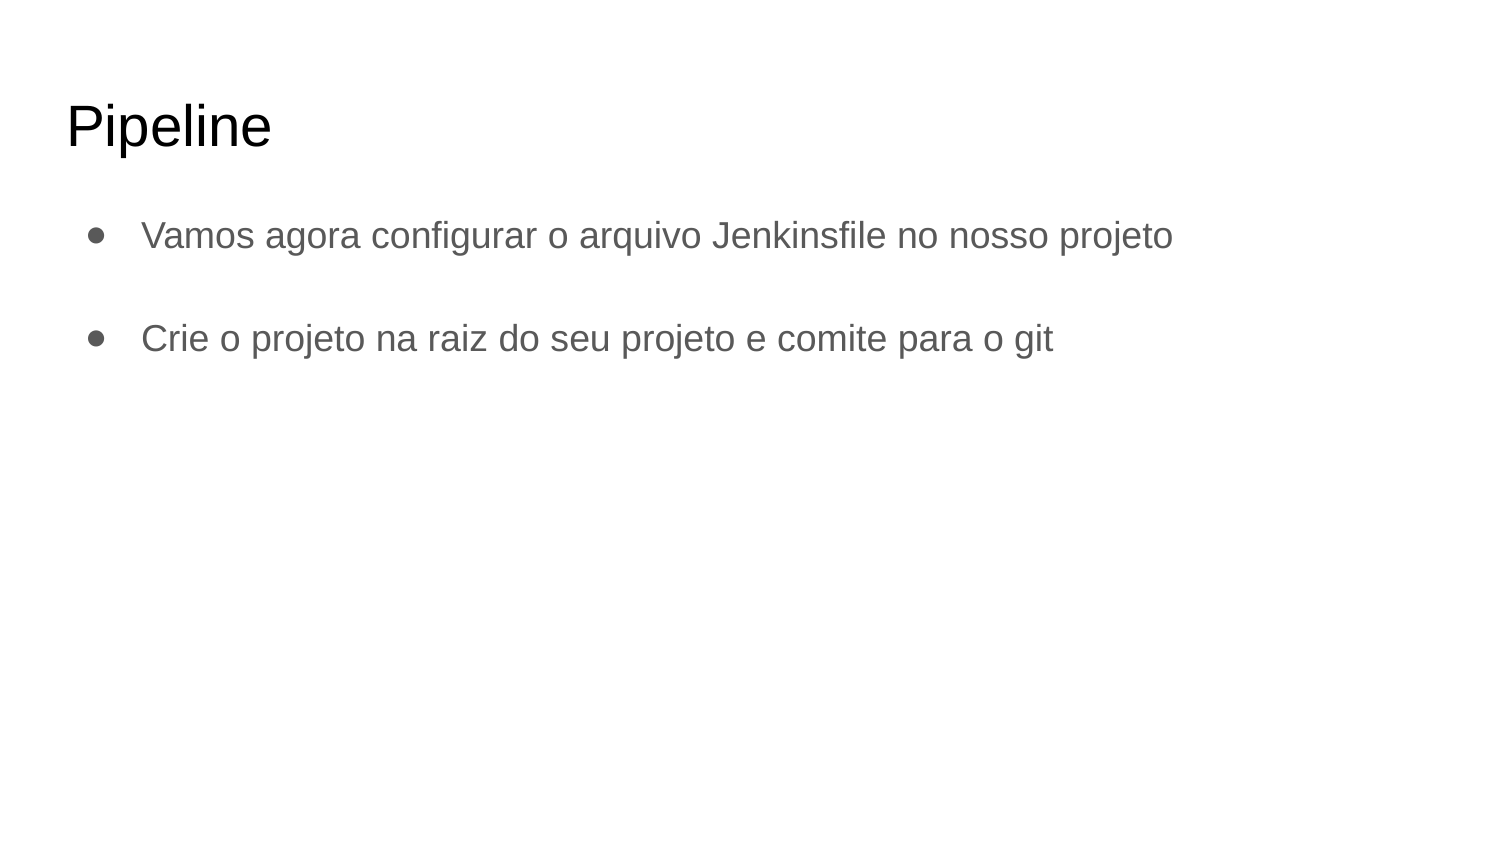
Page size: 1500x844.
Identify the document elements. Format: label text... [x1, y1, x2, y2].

title Pipeline [51, 72, 1449, 167]
list Vamos agora configurar o arquivo Jenkinsfile no nosso projeto Crie o projeto na raiz do seu projeto e comite para o git [51, 189, 1489, 750]
